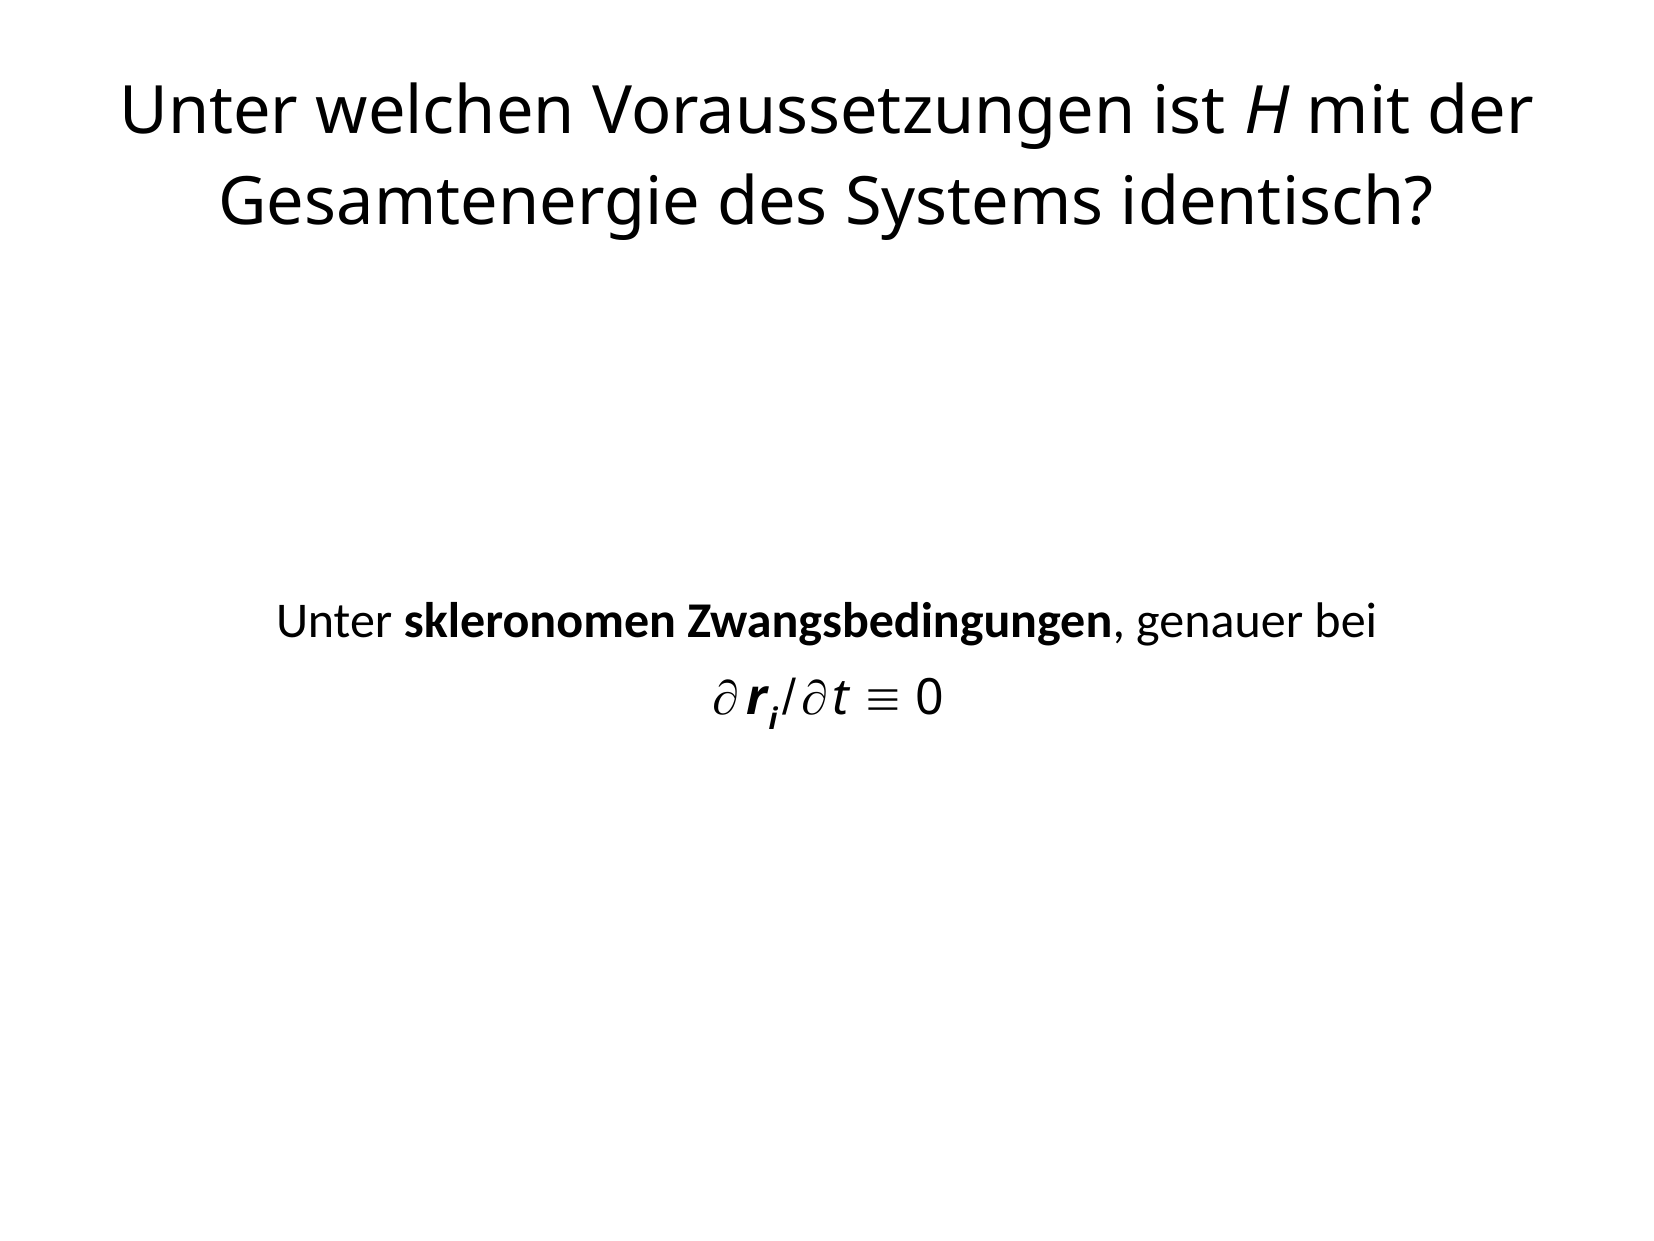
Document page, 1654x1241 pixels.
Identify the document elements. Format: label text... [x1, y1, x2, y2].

title Unter welchen Voraussetzungen ist H mit der Gesamtenergie des Systems identisch? [82, 49, 1571, 257]
chart [706, 668, 948, 738]
subtitle Unter skleronomen Zwangsbedingungen, genauer bei [82, 290, 1571, 1010]
